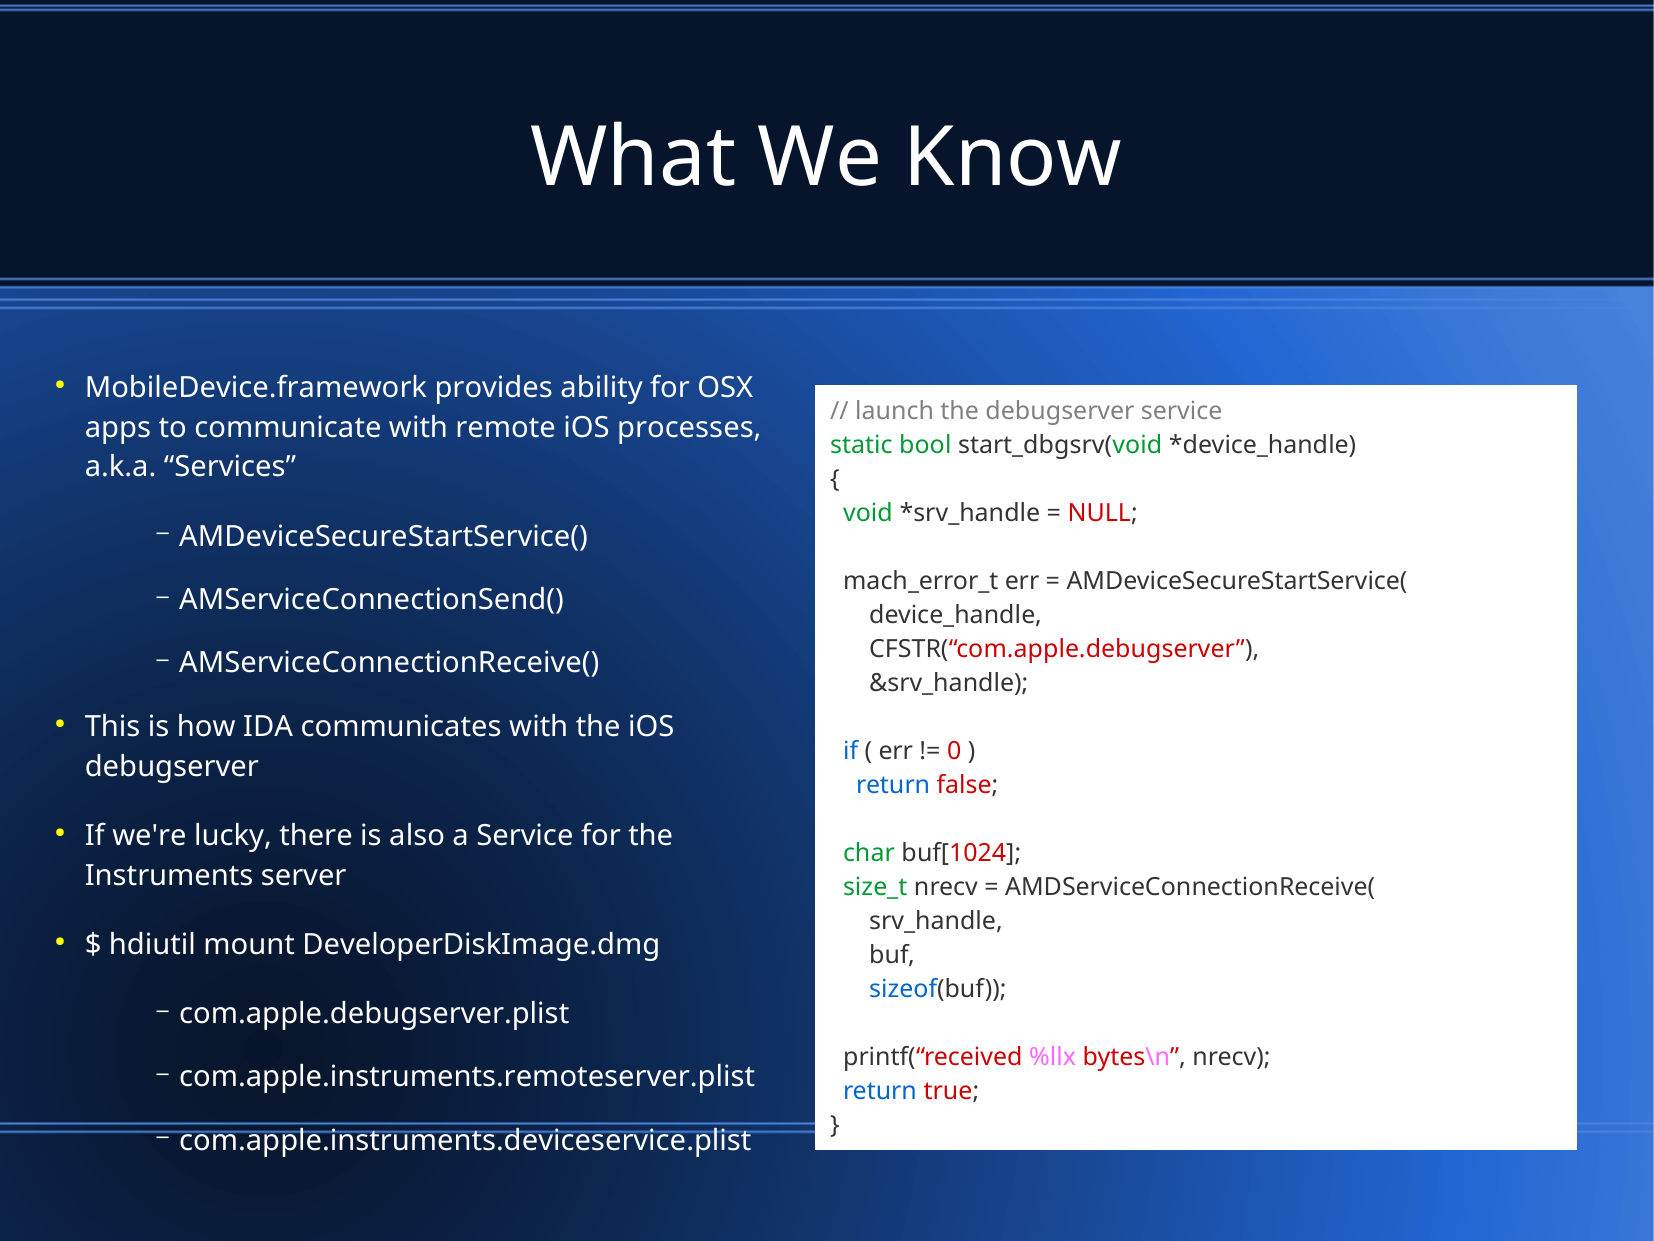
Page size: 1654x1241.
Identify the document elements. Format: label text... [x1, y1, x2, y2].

title What We Know [82, 49, 1571, 257]
list MobileDevice.framework provides ability for OSX apps to communicate with remote iOS processes, a.k.a. “Services” AMDeviceSecureStartService() AMServiceConnectionSend() AMServiceConnectionReceive() This is how IDA communicates with the iOS debugserver If we're lucky, there is also a Service for the Instruments server $ hdiutil mount DeveloperDiskImage.dmg com.apple.debugserver.plist com.apple.instruments.remoteserver.plist com.apple.instruments.deviceservice.plist [47, 366, 780, 1093]
table_header // launch the debugserver service static bool start_dbgsrv(void *device_handle) { void *srv_handle = NULL; mach_error_t err = AMDeviceSecureStartService( device_handle, CFSTR(“com.apple.debugserver”), &srv_handle); if ( err != 0 ) return false; char buf[1024]; size_t nrecv = AMDServiceConnectionReceive( srv_handle, buf, sizeof(buf)); printf(“received %llx bytes\n”, nrecv); return true; } [816, 386, 1576, 1149]
picture [0, 0, 1654, 1241]
